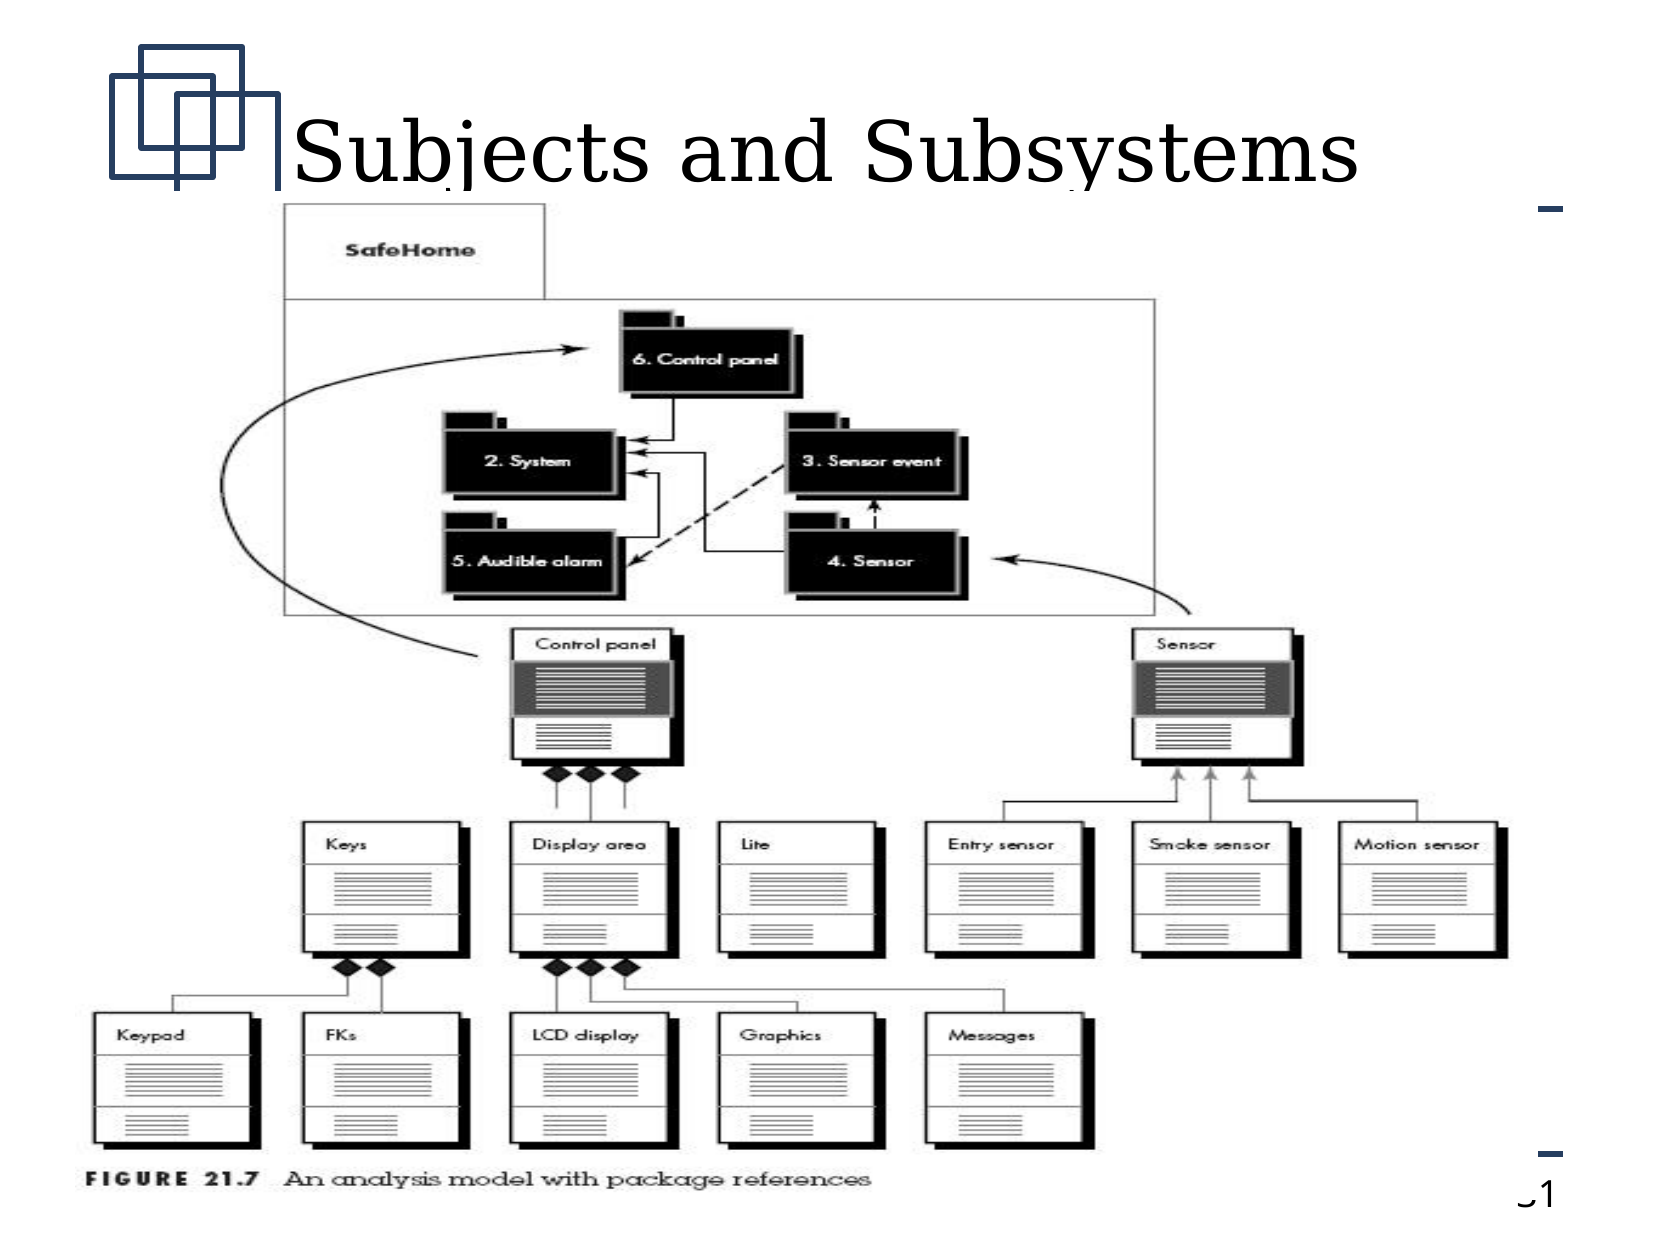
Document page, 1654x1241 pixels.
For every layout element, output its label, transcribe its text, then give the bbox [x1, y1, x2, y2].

picture [75, 191, 1538, 1200]
title Subjects and Subsystems [82, 49, 1571, 257]
